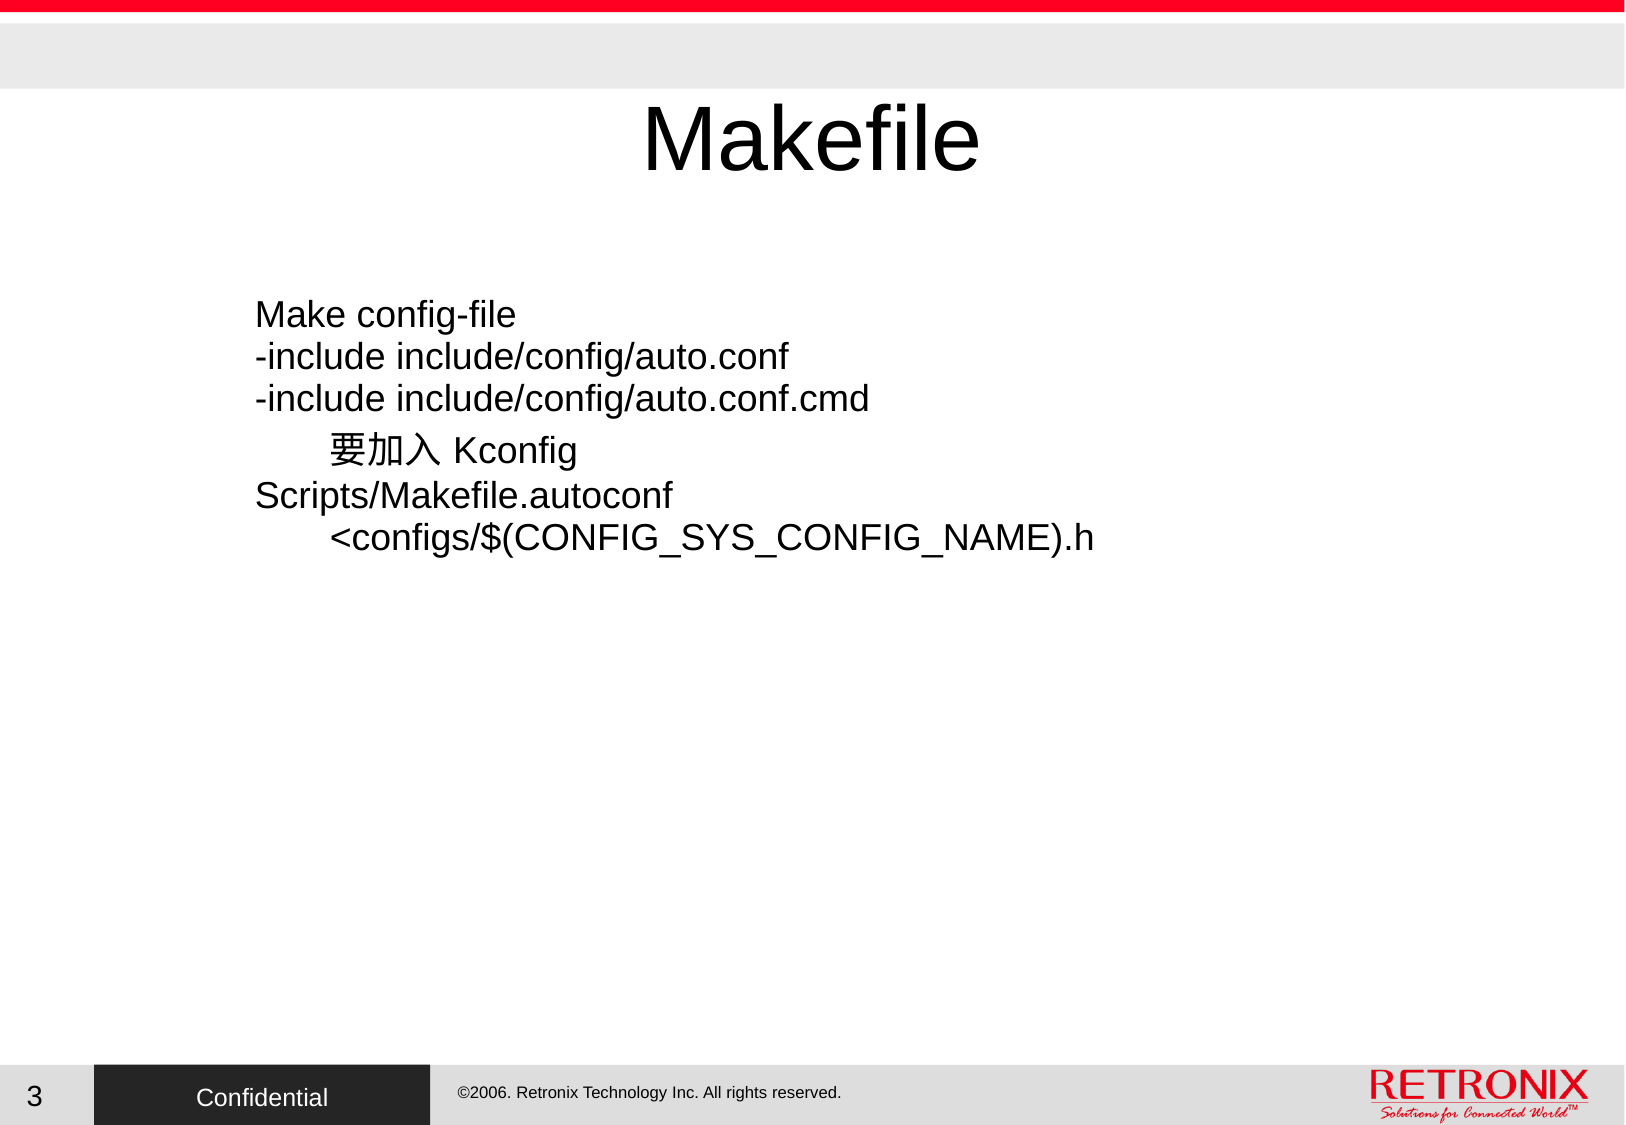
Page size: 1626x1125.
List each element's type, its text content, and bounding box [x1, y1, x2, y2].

text_box <number> [11, 1070, 100, 1116]
title Makefile [81, 44, 1544, 233]
text_box Make config-file -include include/config/auto.conf -include include/config/auto.conf.cmd 要加入Kconfig Scripts/Makefile.autoconf <configs/$(CONFIG_SYS_CONFIG_NAME).h [240, 270, 1261, 561]
picture [1367, 1067, 1592, 1125]
